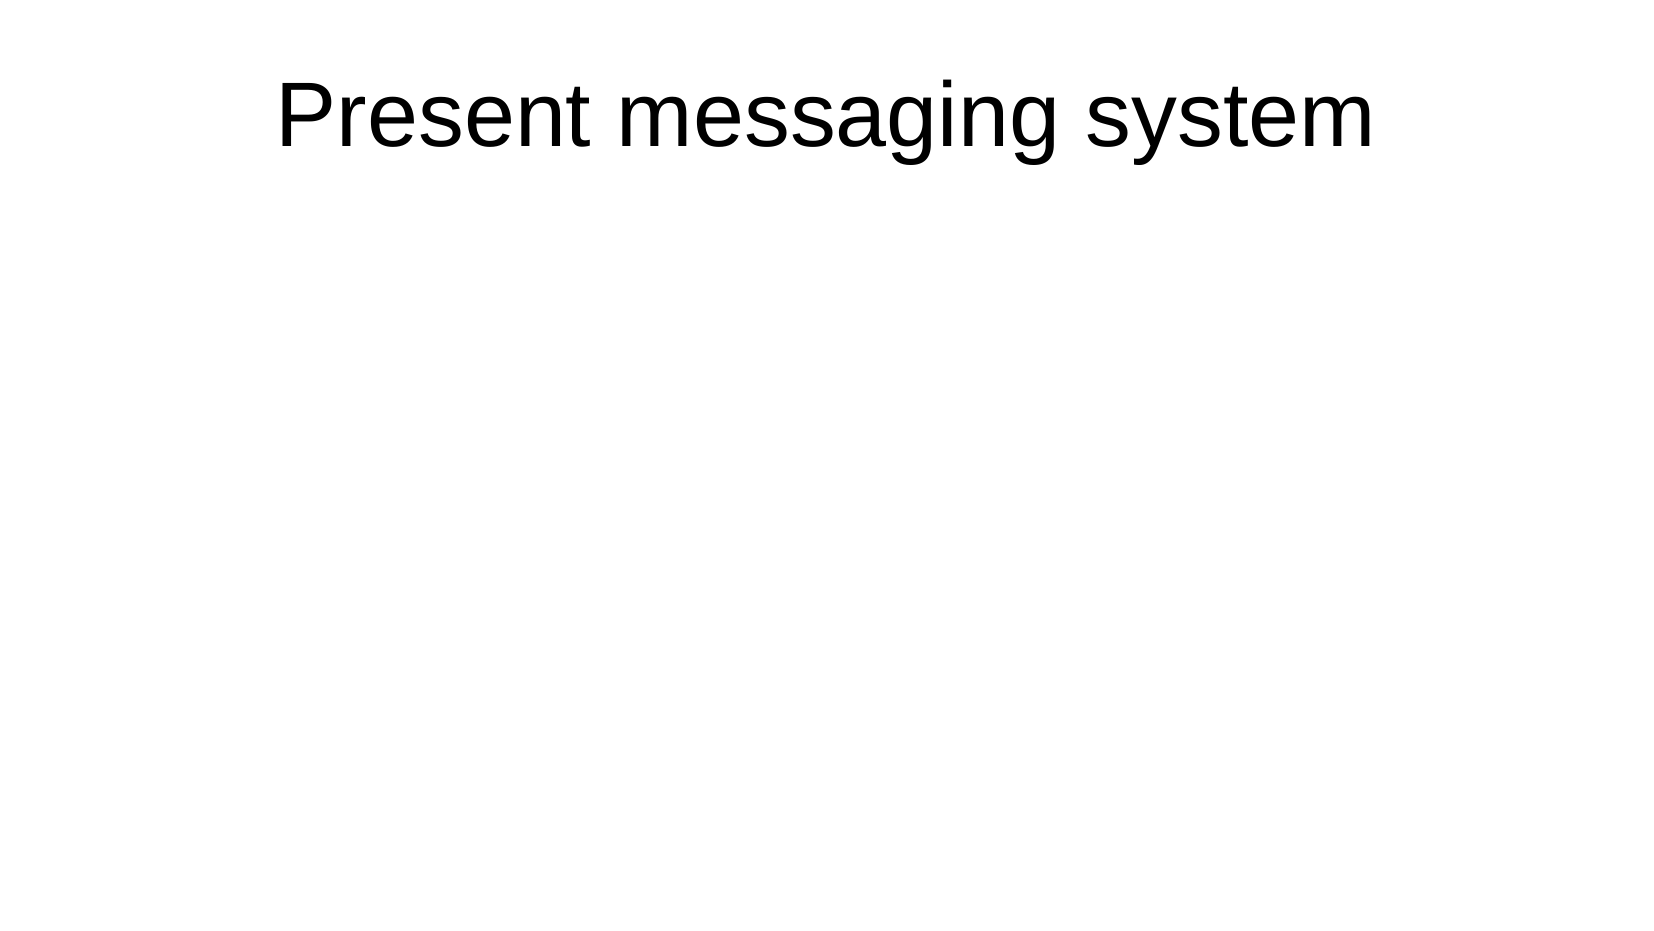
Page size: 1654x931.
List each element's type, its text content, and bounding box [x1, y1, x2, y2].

title Present messaging system [82, 37, 1571, 193]
